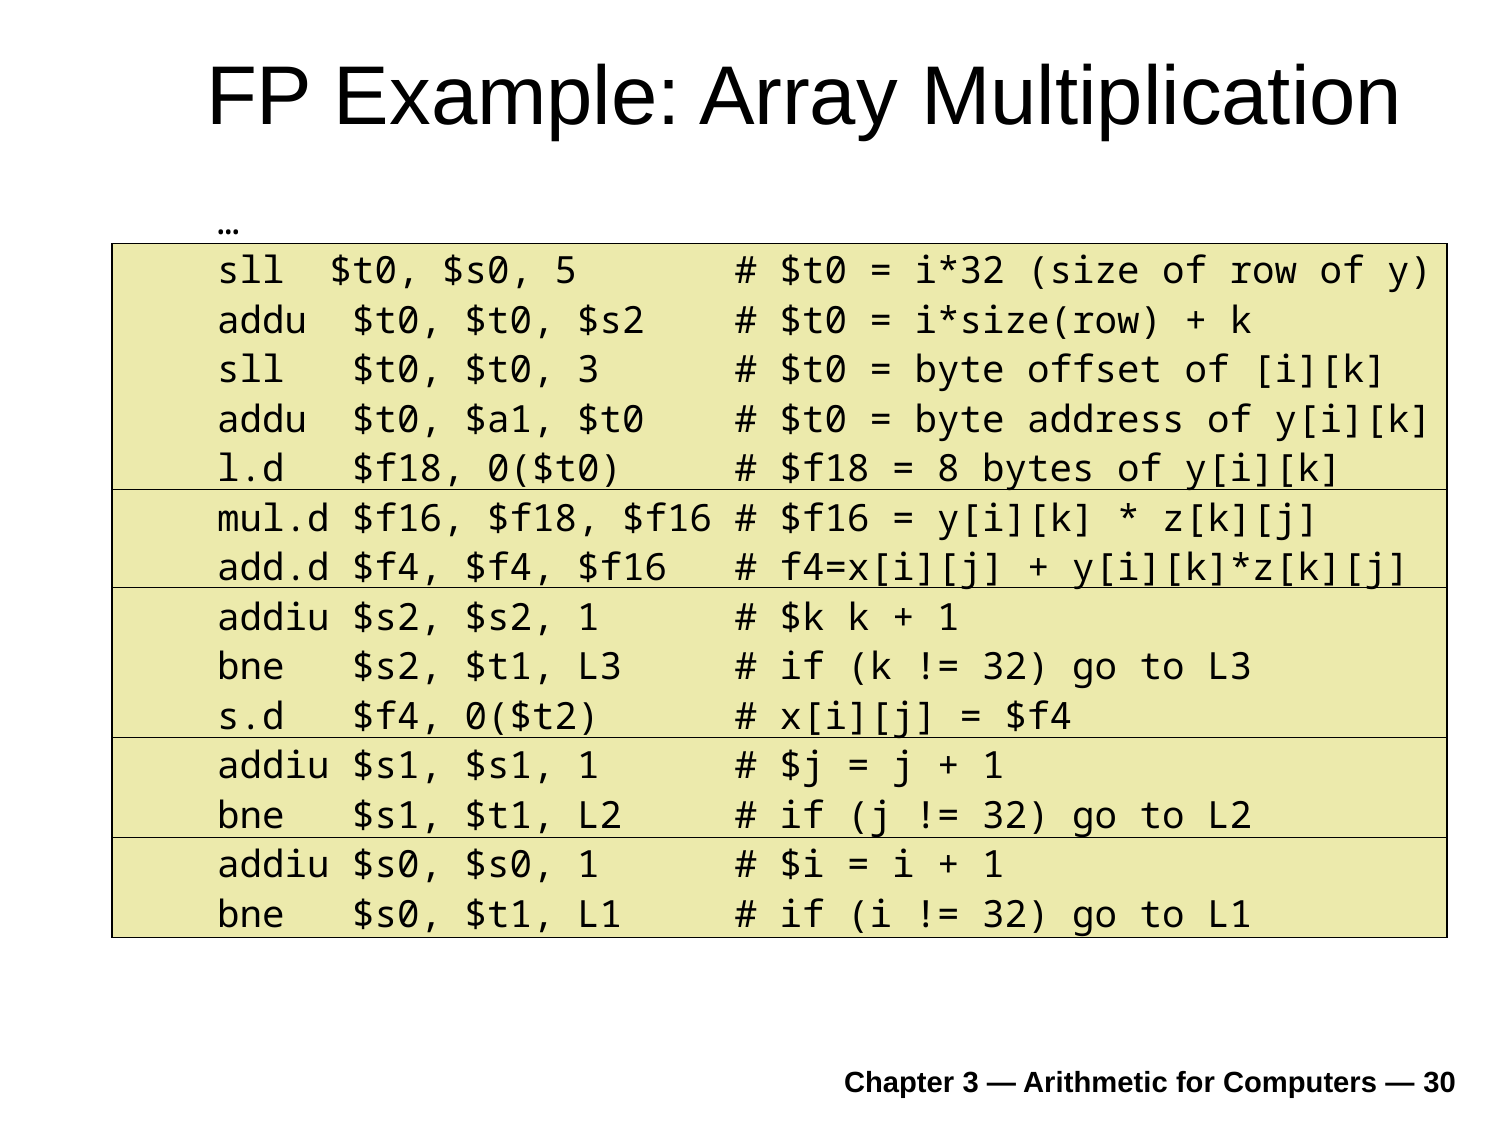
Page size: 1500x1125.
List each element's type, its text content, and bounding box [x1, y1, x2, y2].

text_box Chapter 3 — Arithmetic for Computers — <number> [277, 1046, 1471, 1106]
title FP Example: Array Multiplication [112, 33, 1468, 149]
text_box … sll $t0, $s0, 5 # $t0 = i*32 (size of row of y) addu $t0, $t0, $s2 # $t0 = i*size(row) + k sll $t0, $t0, 3 # $t0 = byte offset of [i][k] addu $t0, $a1, $t0 # $t0 = byte address of y[i][k] l.d $f18, 0($t0) # $f18 = 8 bytes of y[i][k] mul.d $f16, $f18, $f16 # $f16 = y[i][k] * z[k][j] add.d $f4, $f4, $f16 # f4=x[i][j] + y[i][k]*z[k][j] addiu $s2, $s2, 1 # $k k + 1 bne $s2, $t1, L3 # if (k != 32) go to L3 s.d $f4, 0($t2) # x[i][j] = $f4 addiu $s1, $s1, 1 # $j = j + 1 bne $s1, $t1, L2 # if (j != 32) go to L2 addiu $s0, $s0, 1 # $i = i + 1 bne $s0, $t1, L1 # if (i != 32) go to L1 [112, 184, 1469, 1024]
